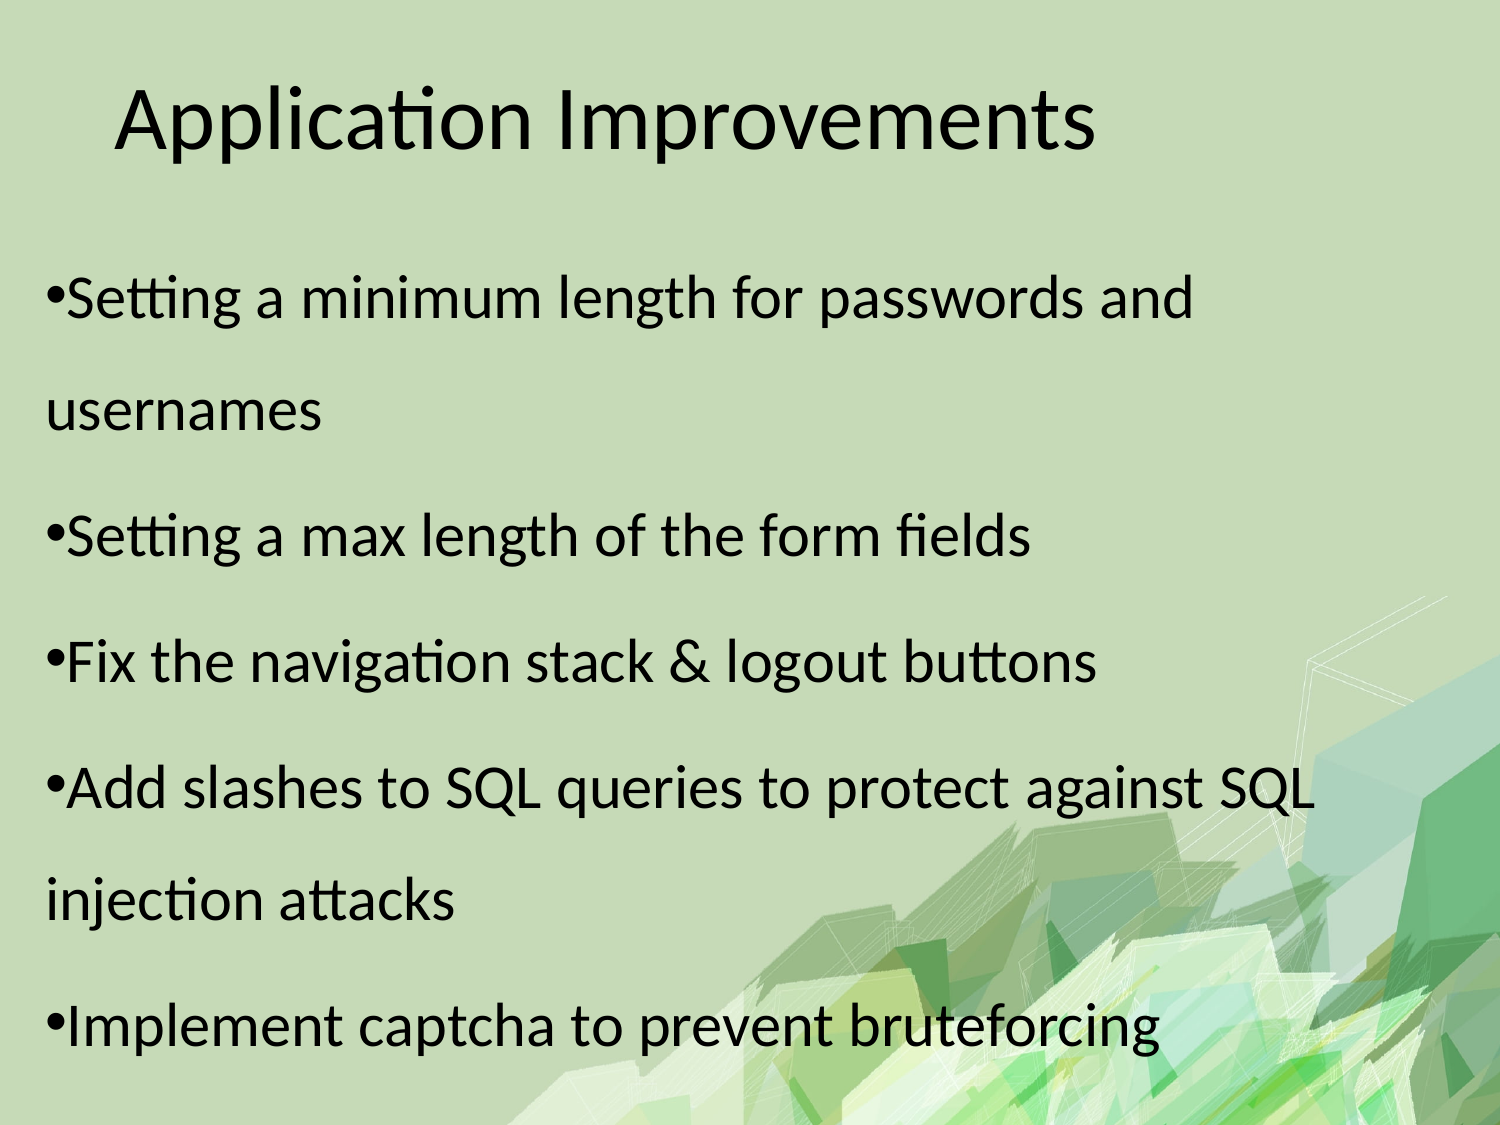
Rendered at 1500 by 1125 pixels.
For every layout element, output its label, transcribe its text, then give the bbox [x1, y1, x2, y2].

picture [0, 0, 1500, 1125]
subtitle Setting a minimum length for passwords and usernames Setting a max length of the form fields Fix the navigation stack & logout buttons Add slashes to SQL queries to protect against SQL injection attacks Implement captcha to prevent bruteforcing [30, 211, 1471, 1099]
title Application Improvements [99, 50, 1375, 175]
